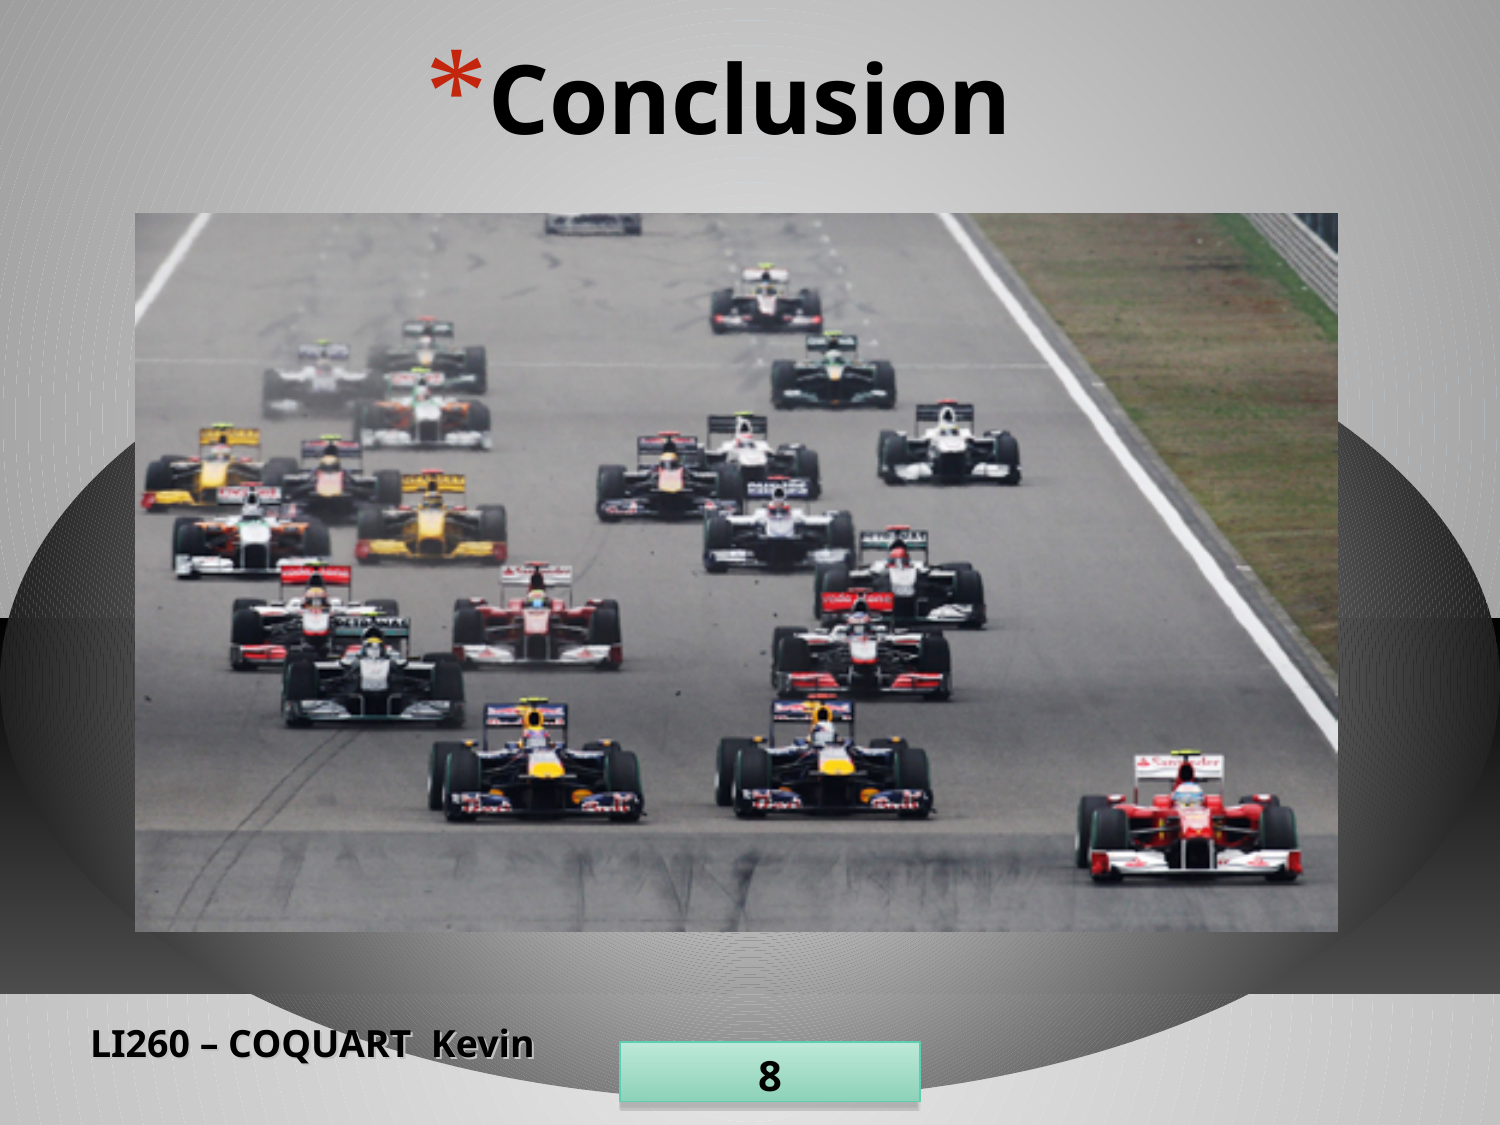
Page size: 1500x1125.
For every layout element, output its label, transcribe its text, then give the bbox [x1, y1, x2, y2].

text_box LI260 – COQUART Kevin [75, 1012, 625, 1073]
text_box 8 [620, 1041, 921, 1102]
picture [135, 213, 1338, 933]
title Conclusion [395, 30, 1027, 213]
